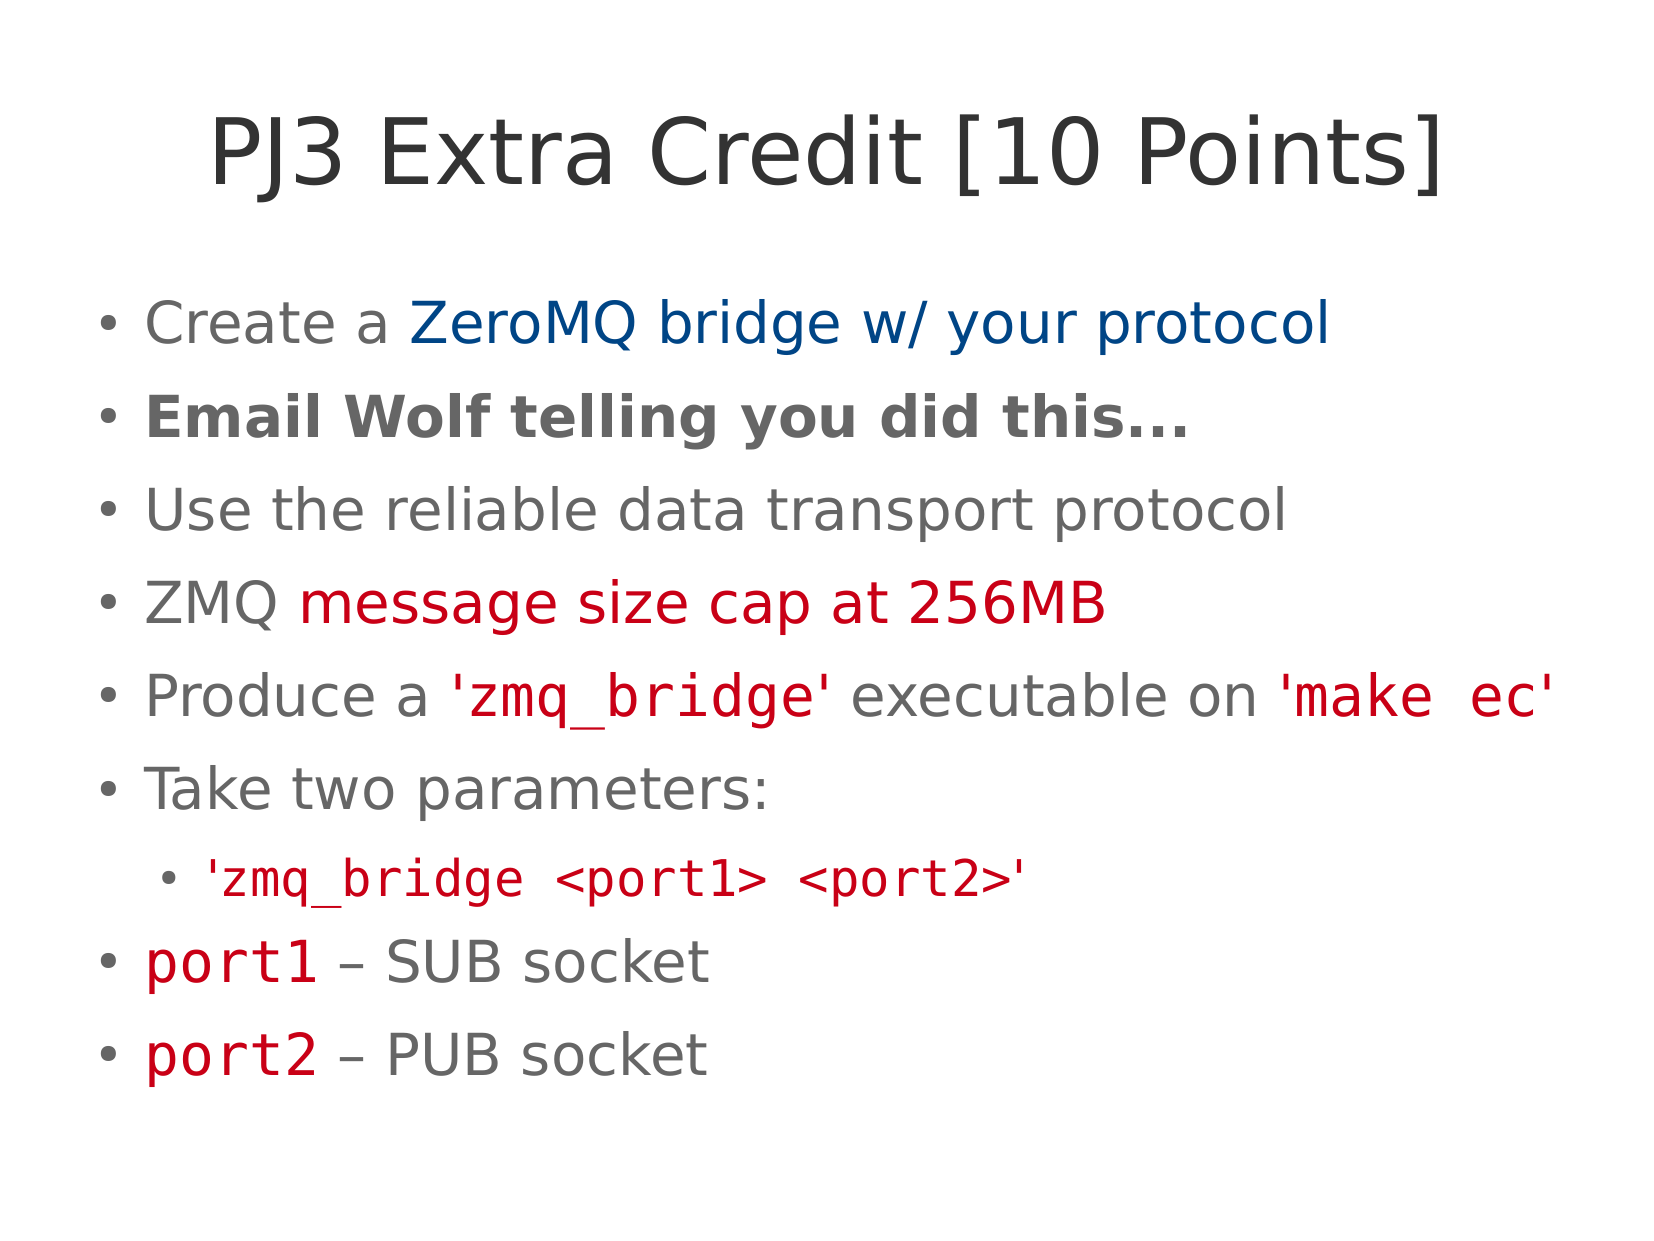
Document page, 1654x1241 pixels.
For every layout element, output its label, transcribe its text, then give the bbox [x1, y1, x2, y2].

list Create a ZeroMQ bridge w/ your protocol Email Wolf telling you did this... Use the reliable data transport protocol ZMQ message size cap at 256MB Produce a 'zmq_bridge' executable on 'make ec' Take two parameters: 'zmq_bridge <port1> <port2>' port1 – SUB socket port2 – PUB socket [82, 290, 1571, 1109]
title PJ3 Extra Credit [10 Points] [82, 49, 1571, 257]
